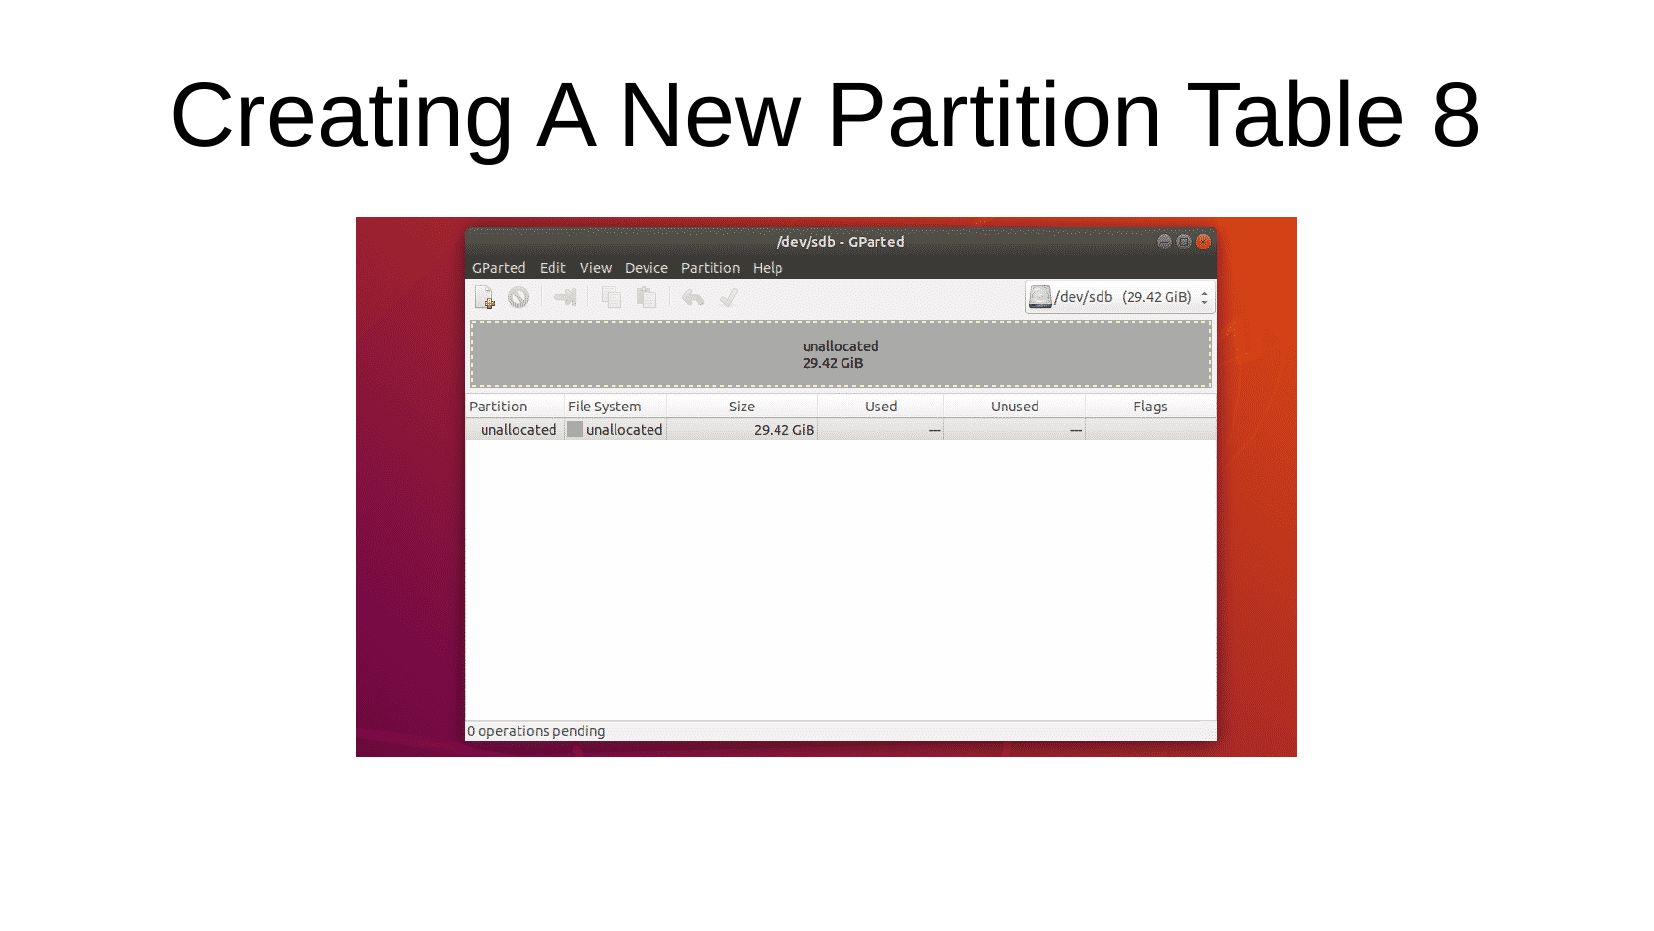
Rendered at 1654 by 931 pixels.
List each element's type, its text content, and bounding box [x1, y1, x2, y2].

title Creating A New Partition Table 8 [82, 37, 1571, 193]
picture [356, 217, 1297, 758]
